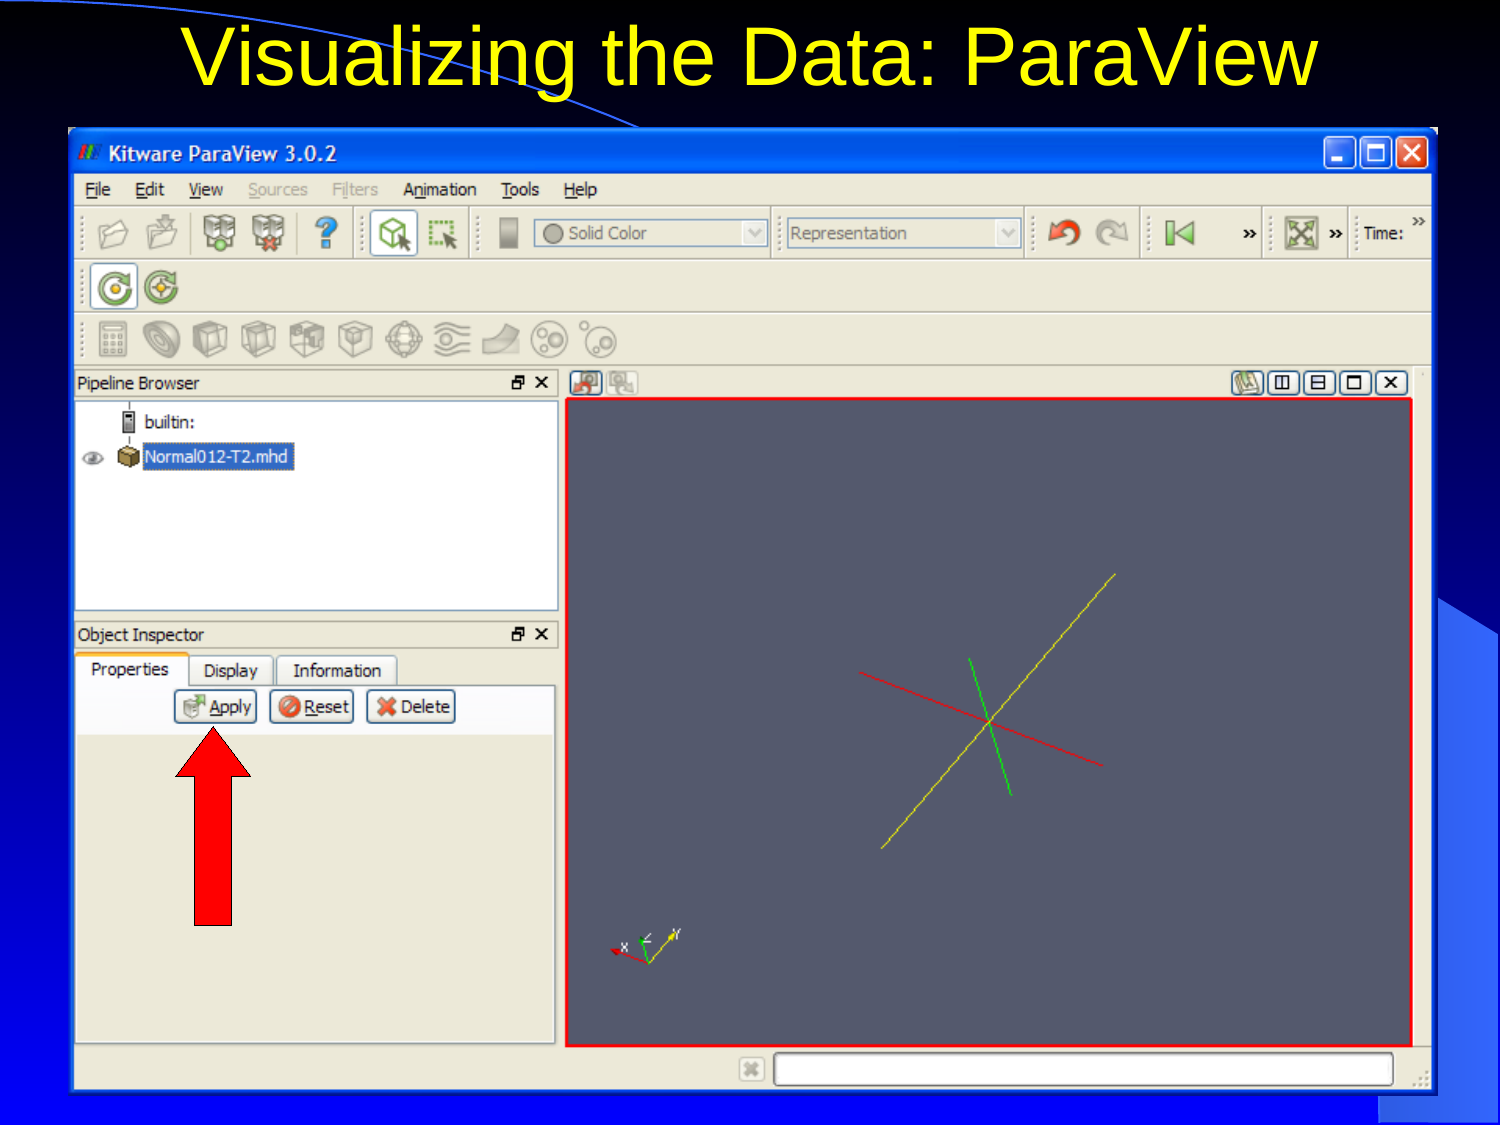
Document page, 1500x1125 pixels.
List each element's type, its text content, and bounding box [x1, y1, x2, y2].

title Visualizing the Data: ParaView [112, 5, 1388, 114]
picture [68, 127, 1438, 1097]
text_box [175, 726, 251, 926]
